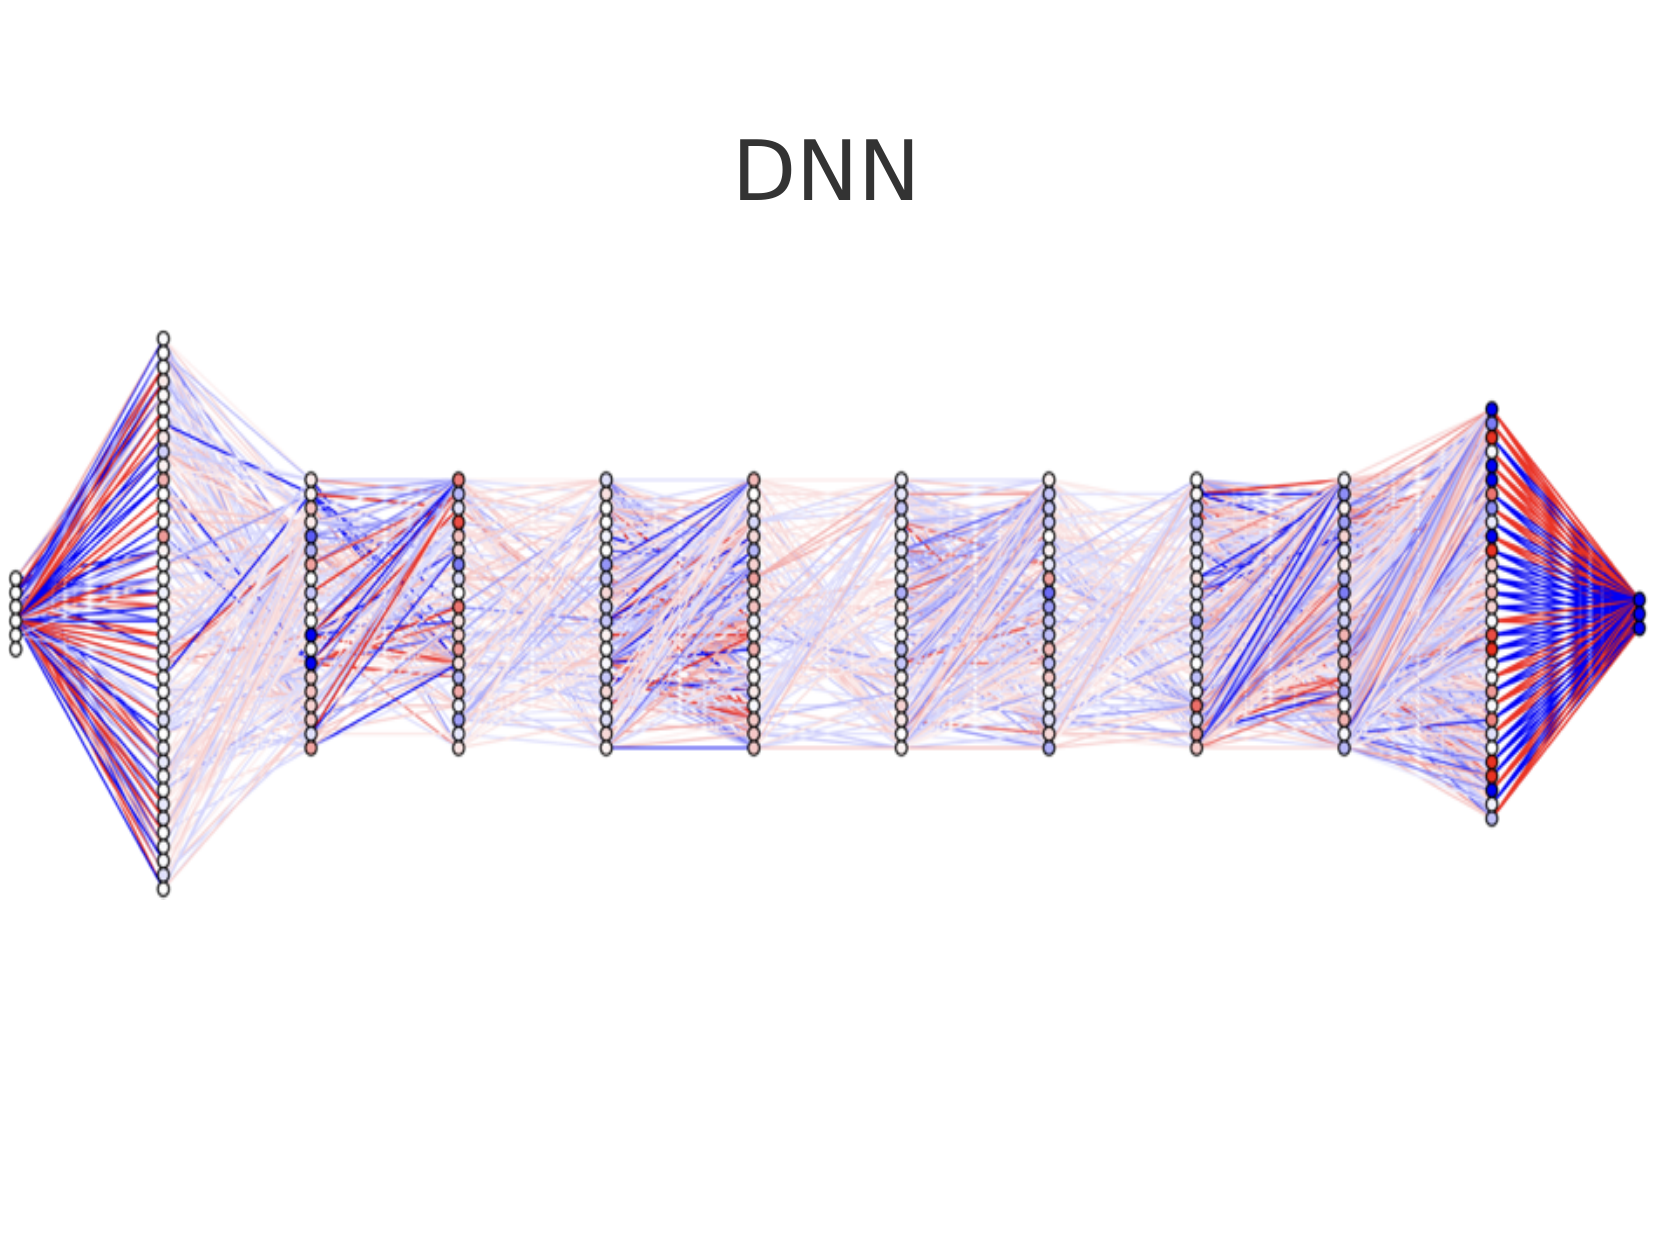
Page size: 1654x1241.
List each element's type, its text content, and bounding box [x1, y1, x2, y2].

title DNN [114, 73, 1539, 270]
picture [8, 329, 1648, 901]
